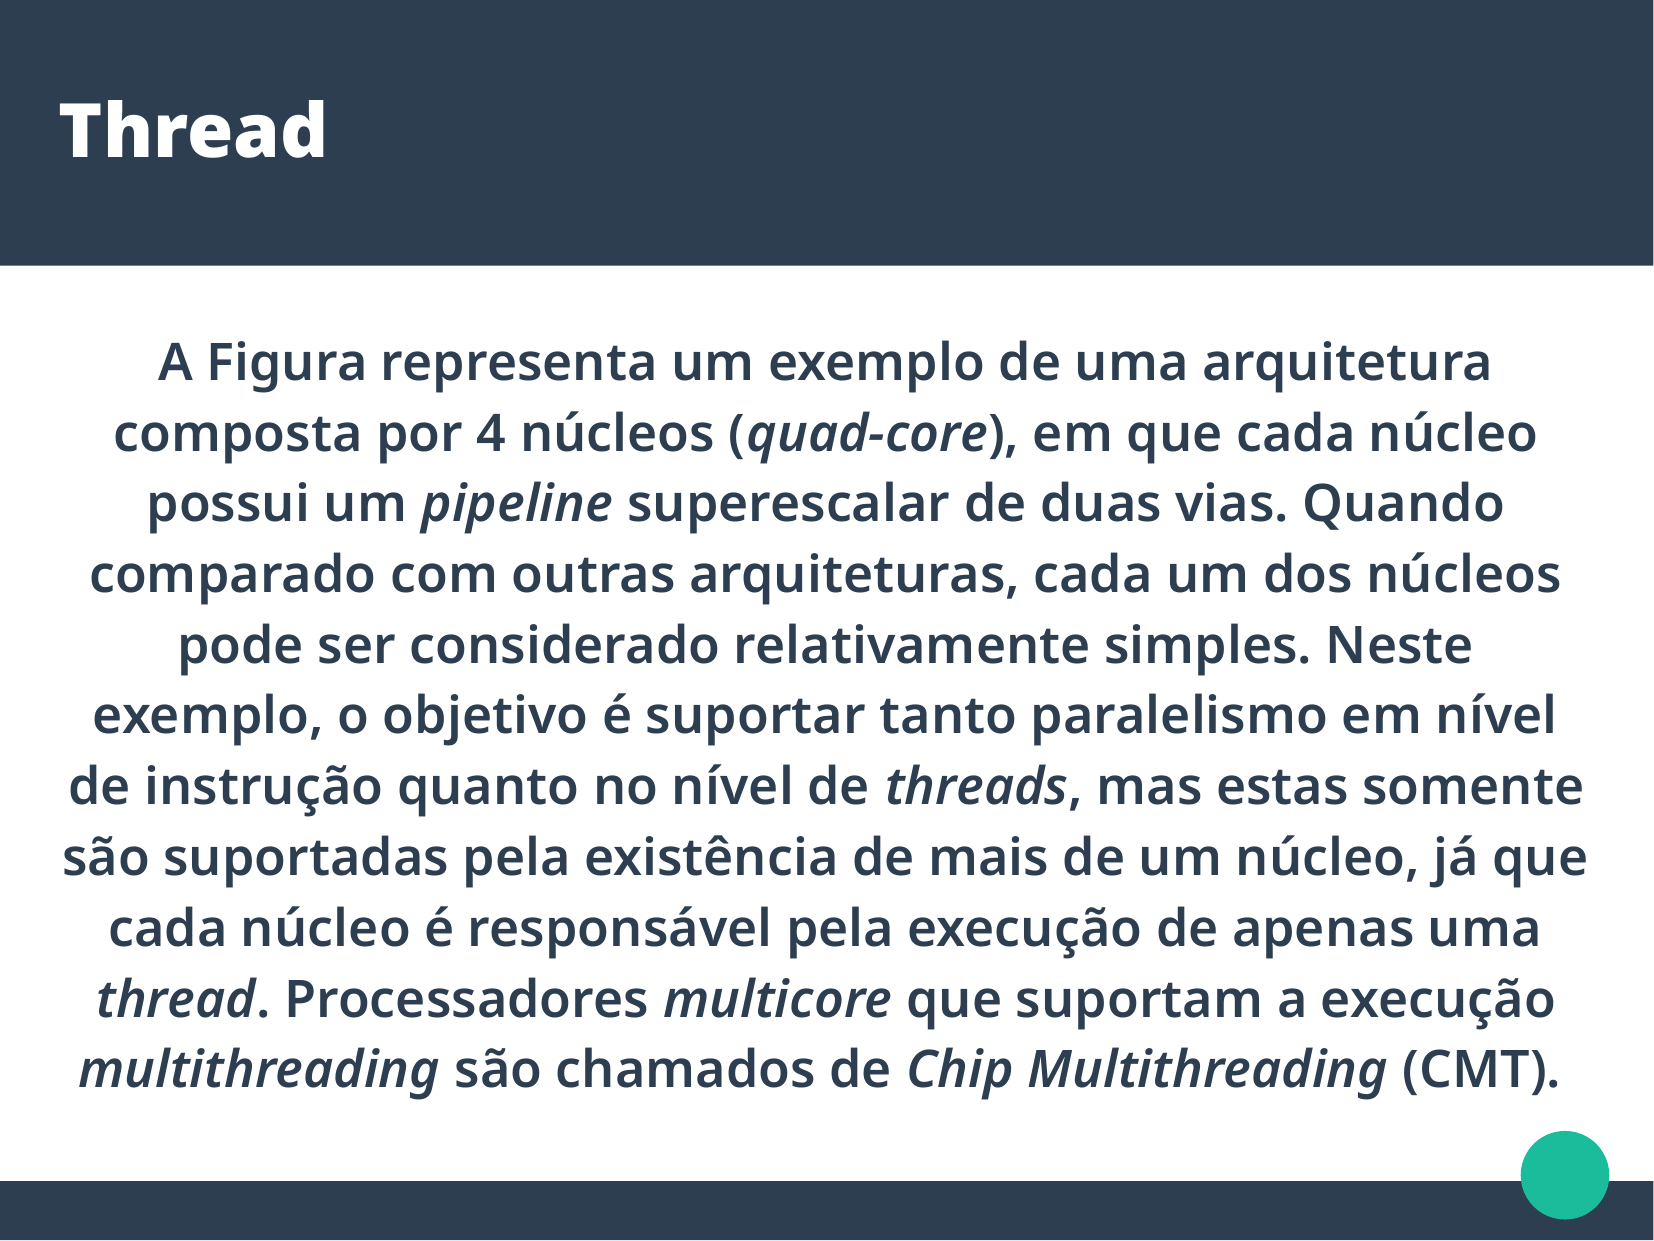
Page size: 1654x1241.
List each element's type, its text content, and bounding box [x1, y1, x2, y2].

title Thread [59, 49, 1595, 207]
list A Figura representa um exemplo de uma arquitetura composta por 4 núcleos (quad-core), em que cada núcleo possui um pipeline superescalar de duas vias. Quando comparado com outras arquiteturas, cada um dos núcleos pode ser considerado relativamente simples. Neste exemplo, o objetivo é suportar tanto paralelismo em nível de instrução quanto no nível de threads, mas estas somente são suportadas pela existência de mais de um núcleo, já que cada núcleo é responsável pela execução de apenas uma thread. Processadores multicore que suportam a execução multithreading são chamados de Chip Multithreading (CMT). [59, 324, 1595, 1152]
